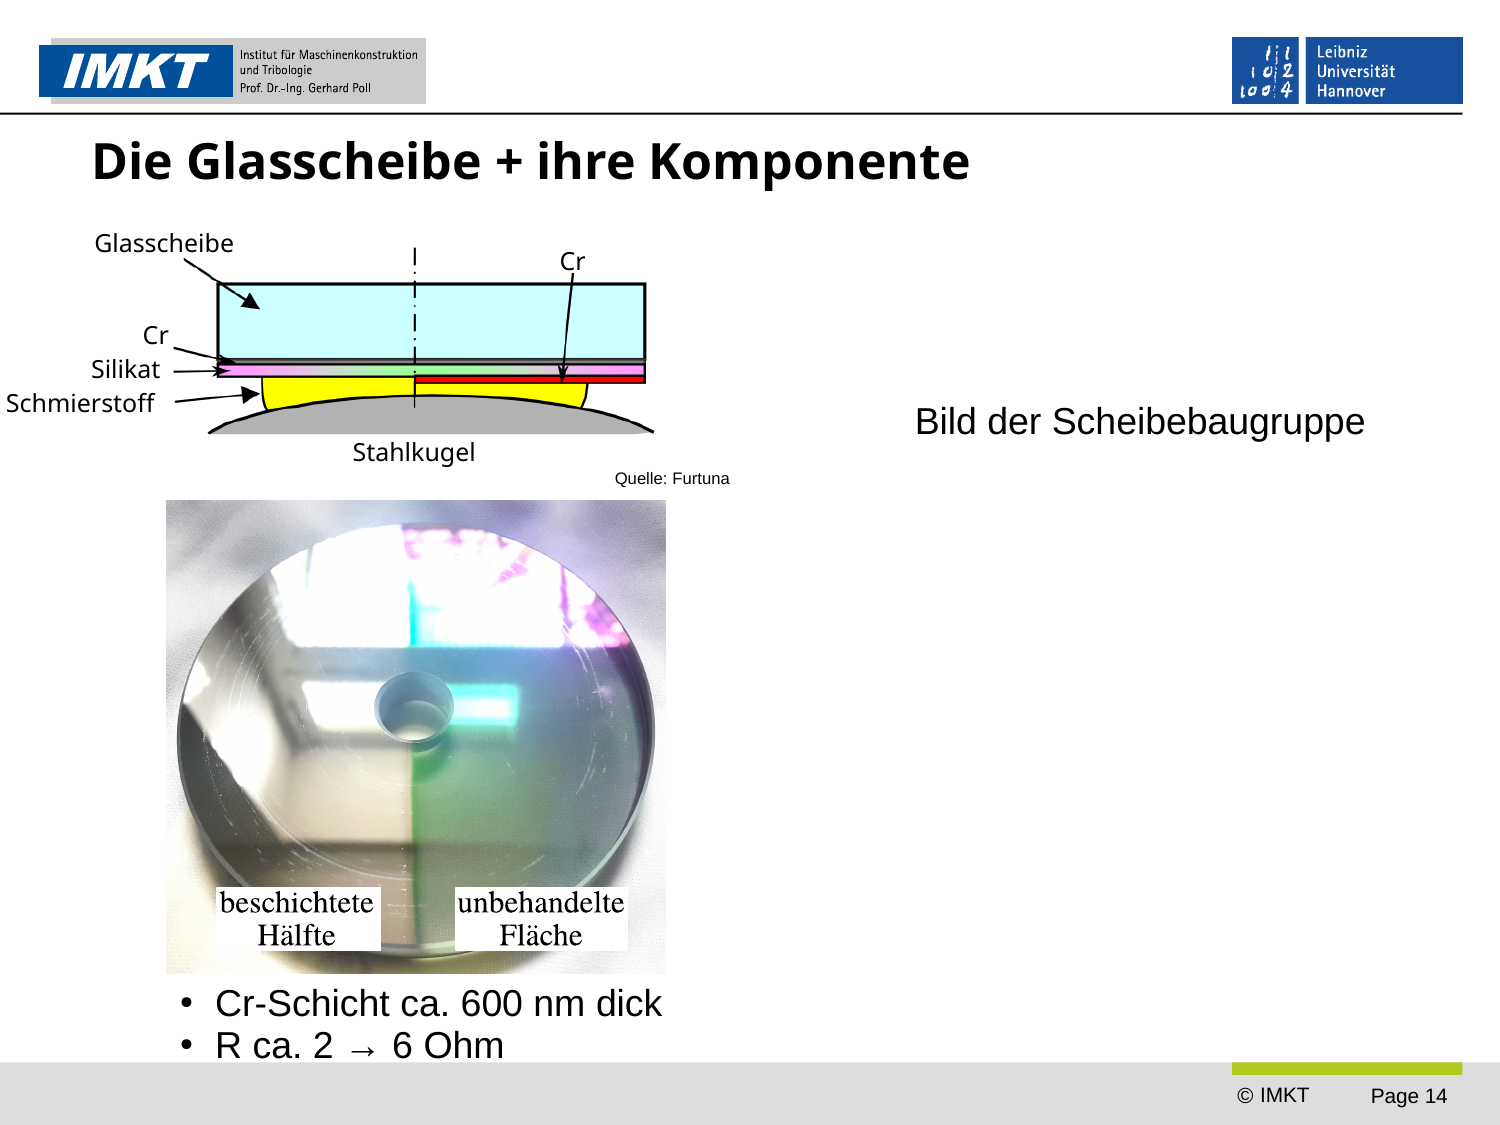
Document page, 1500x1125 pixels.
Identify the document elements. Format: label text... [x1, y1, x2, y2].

picture [0, 224, 676, 470]
text_box Cr-Schicht ca. 600 nm dick R ca. 2 → 6 Ohm [165, 975, 678, 1074]
picture [1232, 37, 1463, 104]
picture [165, 499, 667, 975]
text_box Bild der Scheibebaugruppe [900, 393, 1381, 451]
text_box Quelle: Furtuna [599, 460, 745, 495]
title Die Glasscheibe + ihre Komponente [76, 122, 1427, 196]
